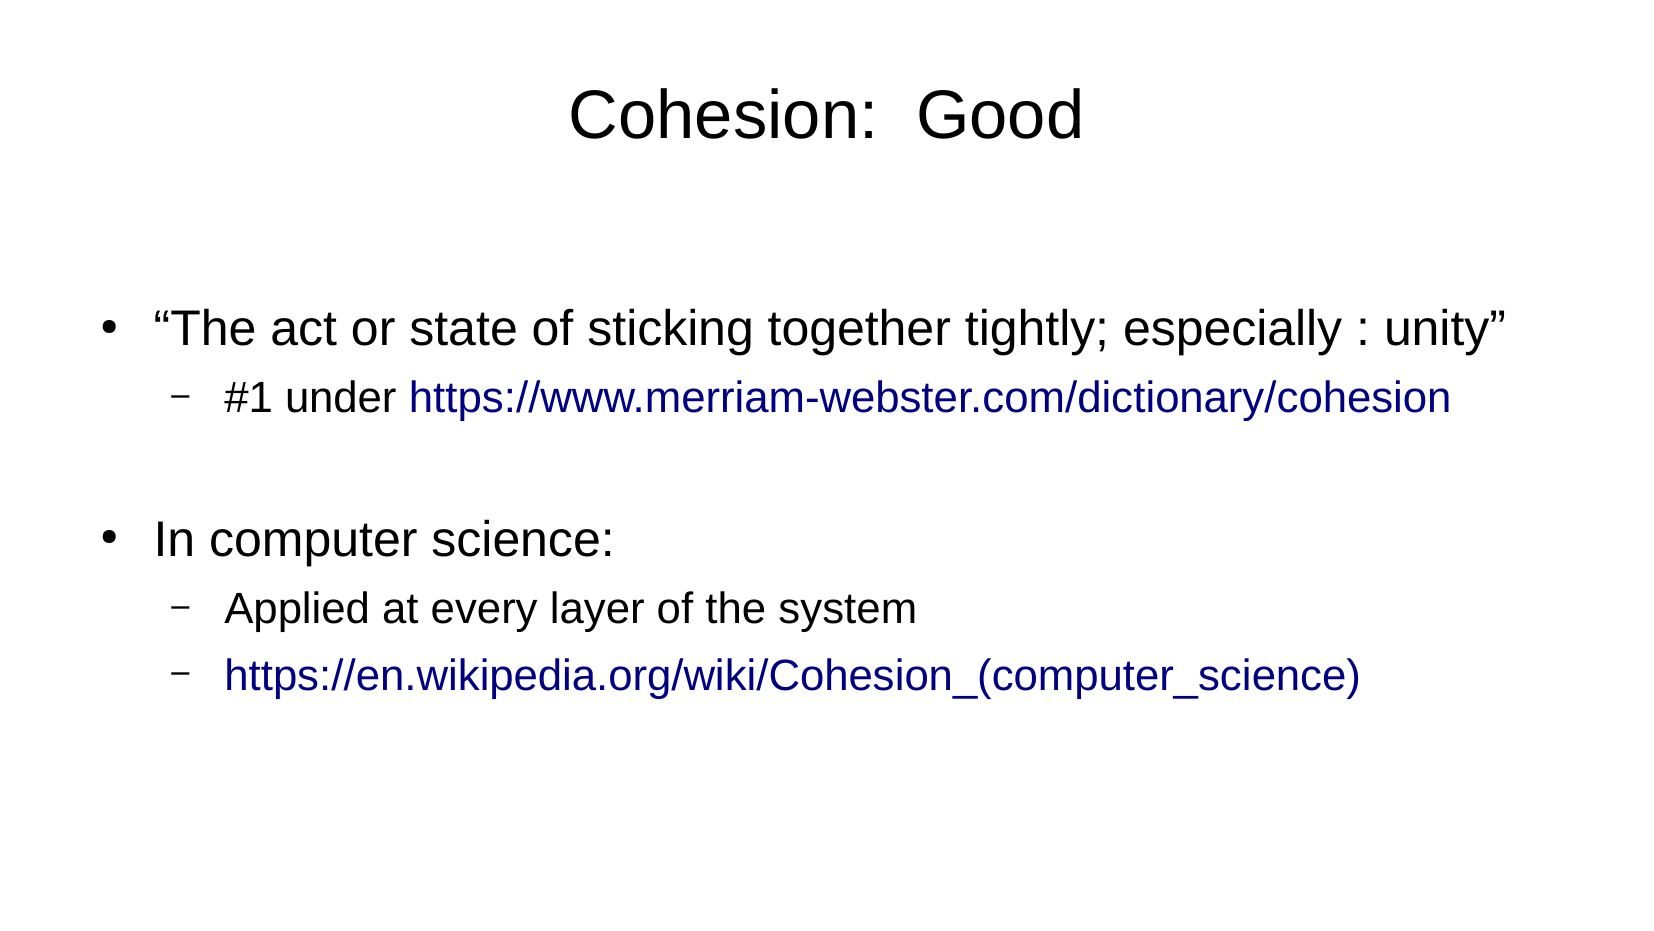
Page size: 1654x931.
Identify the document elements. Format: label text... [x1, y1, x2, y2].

title Cohesion: Good [82, 37, 1571, 193]
list “The act or state of sticking together tightly; especially : unity” #1 under https://www.merriam-webster.com/dictionary/cohesion In computer science: Applied at every layer of the system https://en.wikipedia.org/wiki/Cohesion_(computer_science) [82, 300, 1571, 758]
